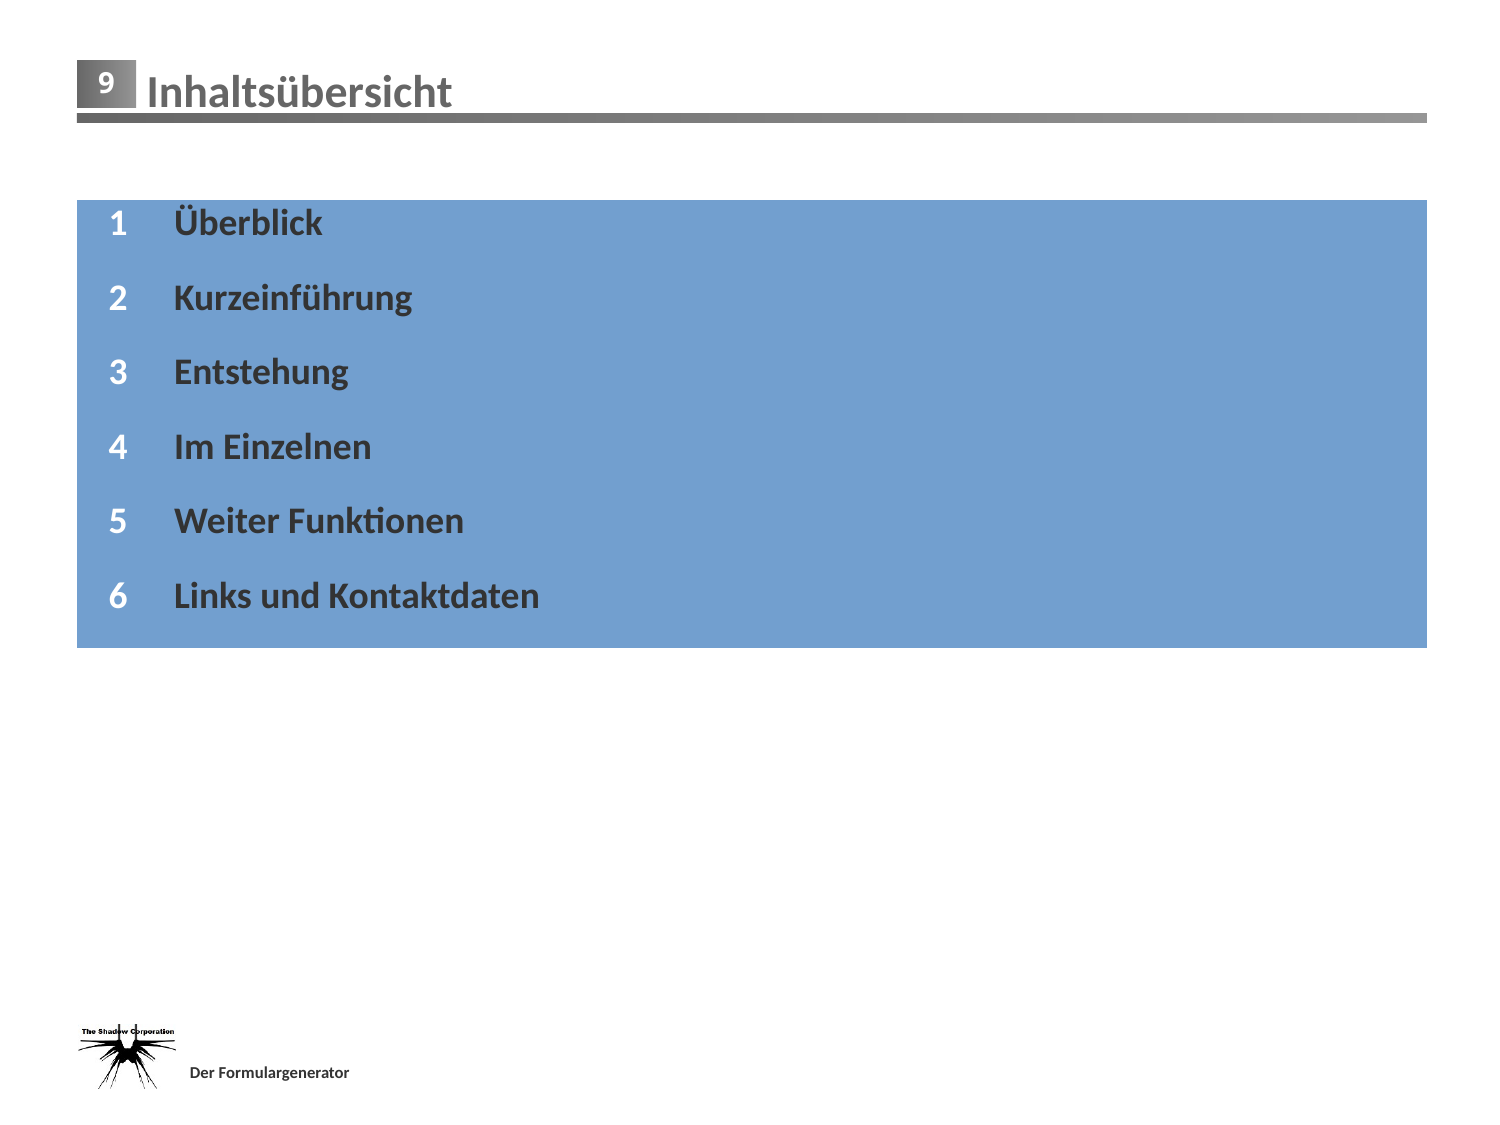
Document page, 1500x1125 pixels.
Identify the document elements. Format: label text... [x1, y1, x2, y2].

table_cell 3 [77, 349, 159, 424]
table_cell Im Einzelnen [159, 424, 1427, 498]
table_cell Entstehung [159, 349, 1427, 424]
table_cell Kurzeinführung [159, 275, 1427, 349]
table_cell 2 [77, 275, 159, 349]
table_cell 5 [77, 498, 159, 573]
title Inhaltsübersicht [131, 54, 1433, 125]
table_cell 4 [77, 424, 159, 498]
table_header Überblick [159, 200, 1427, 275]
table_header 1 [77, 200, 159, 275]
table_cell 6 [77, 573, 159, 648]
table_cell Links und Kontaktdaten [159, 573, 1427, 648]
table_cell Weiter Funktionen [159, 498, 1427, 573]
